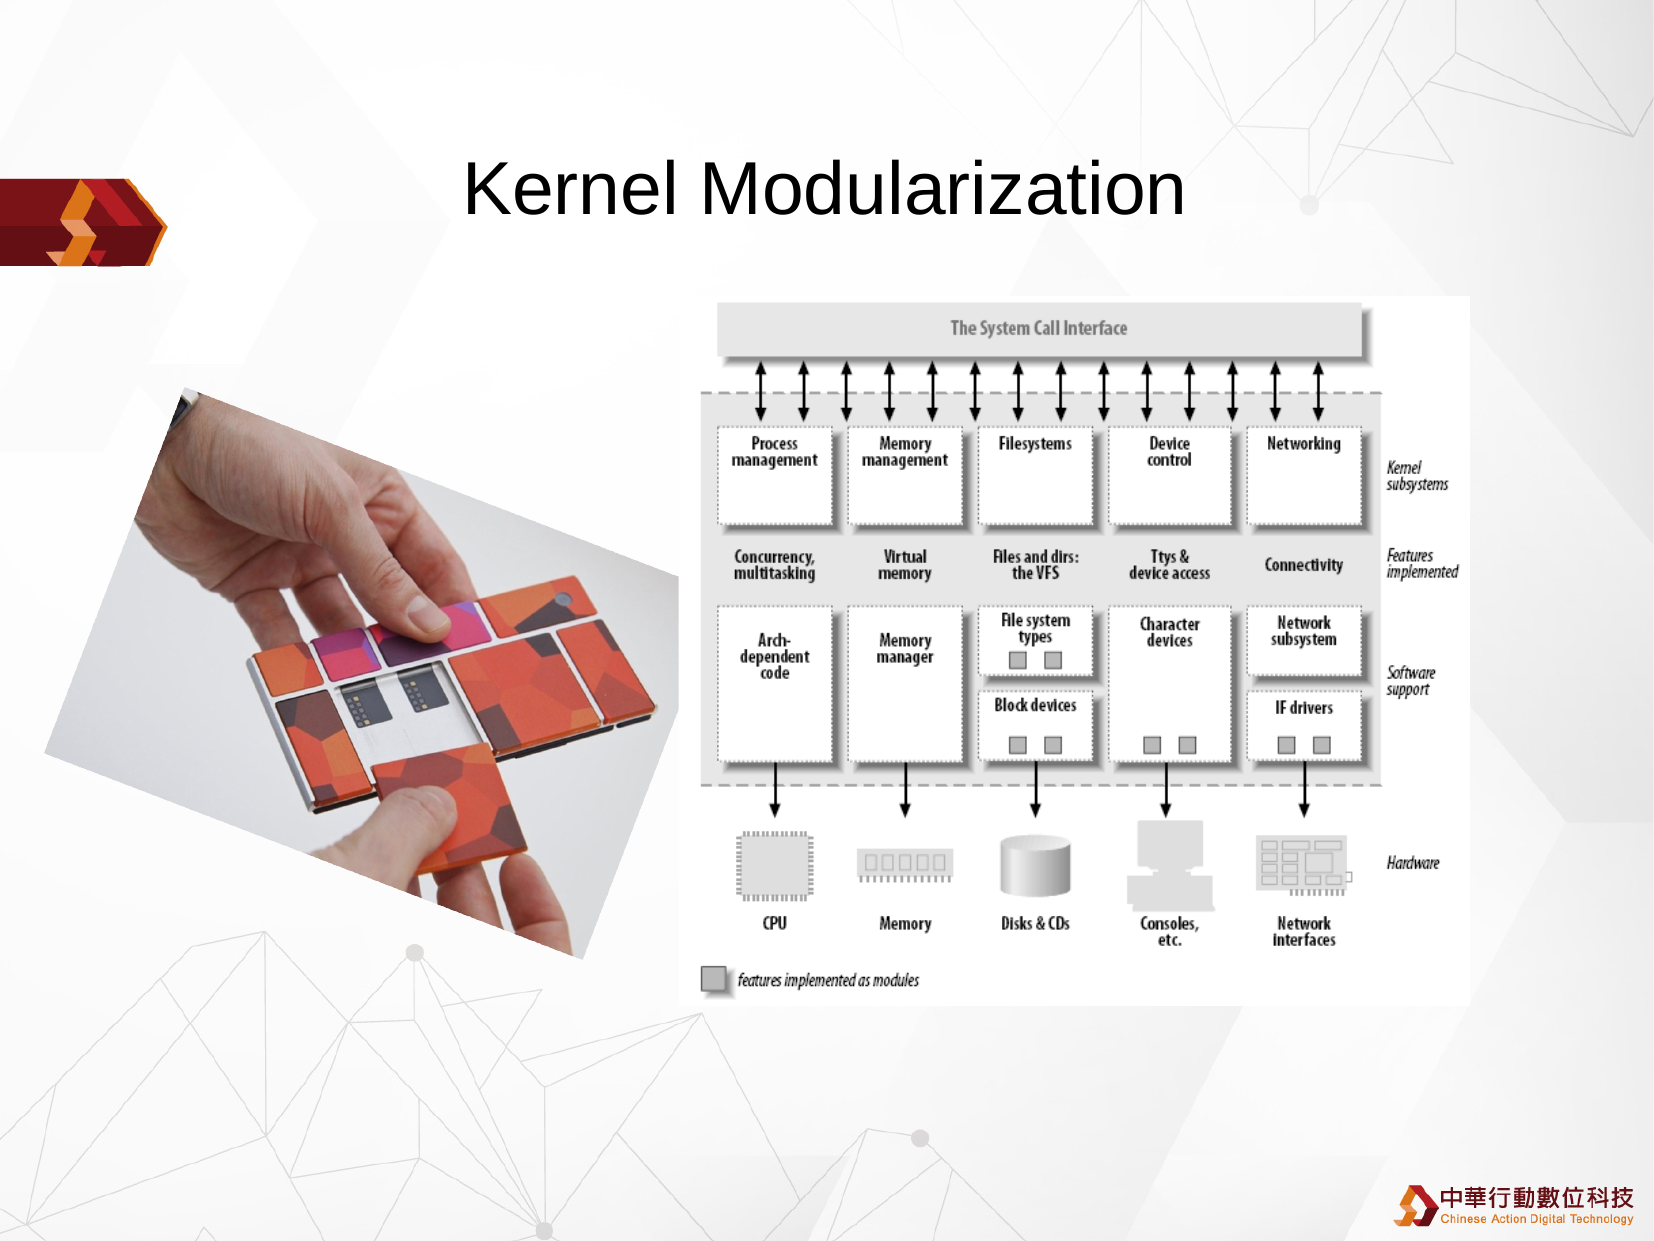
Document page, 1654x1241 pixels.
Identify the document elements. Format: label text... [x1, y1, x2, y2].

picture [0, 0, 1654, 1241]
title Kernel Modularization [118, 131, 1506, 300]
